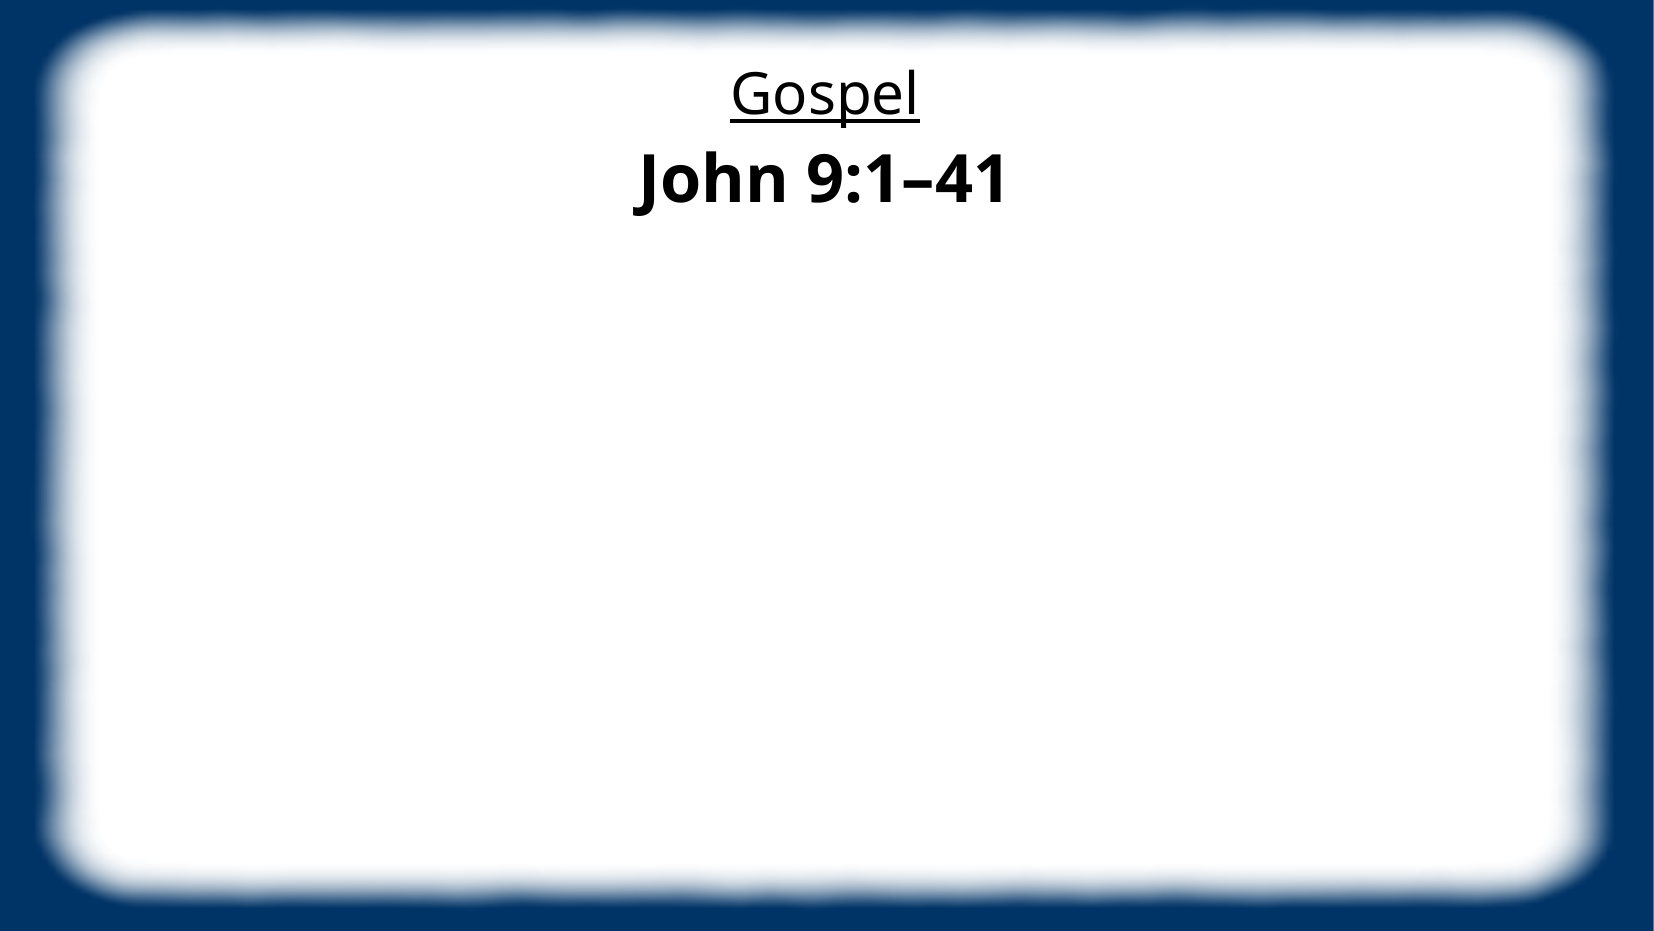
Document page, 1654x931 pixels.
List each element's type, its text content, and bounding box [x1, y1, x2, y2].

text_box Gospel John 9:1–41 [90, 45, 1561, 226]
picture [0, 0, 1654, 931]
